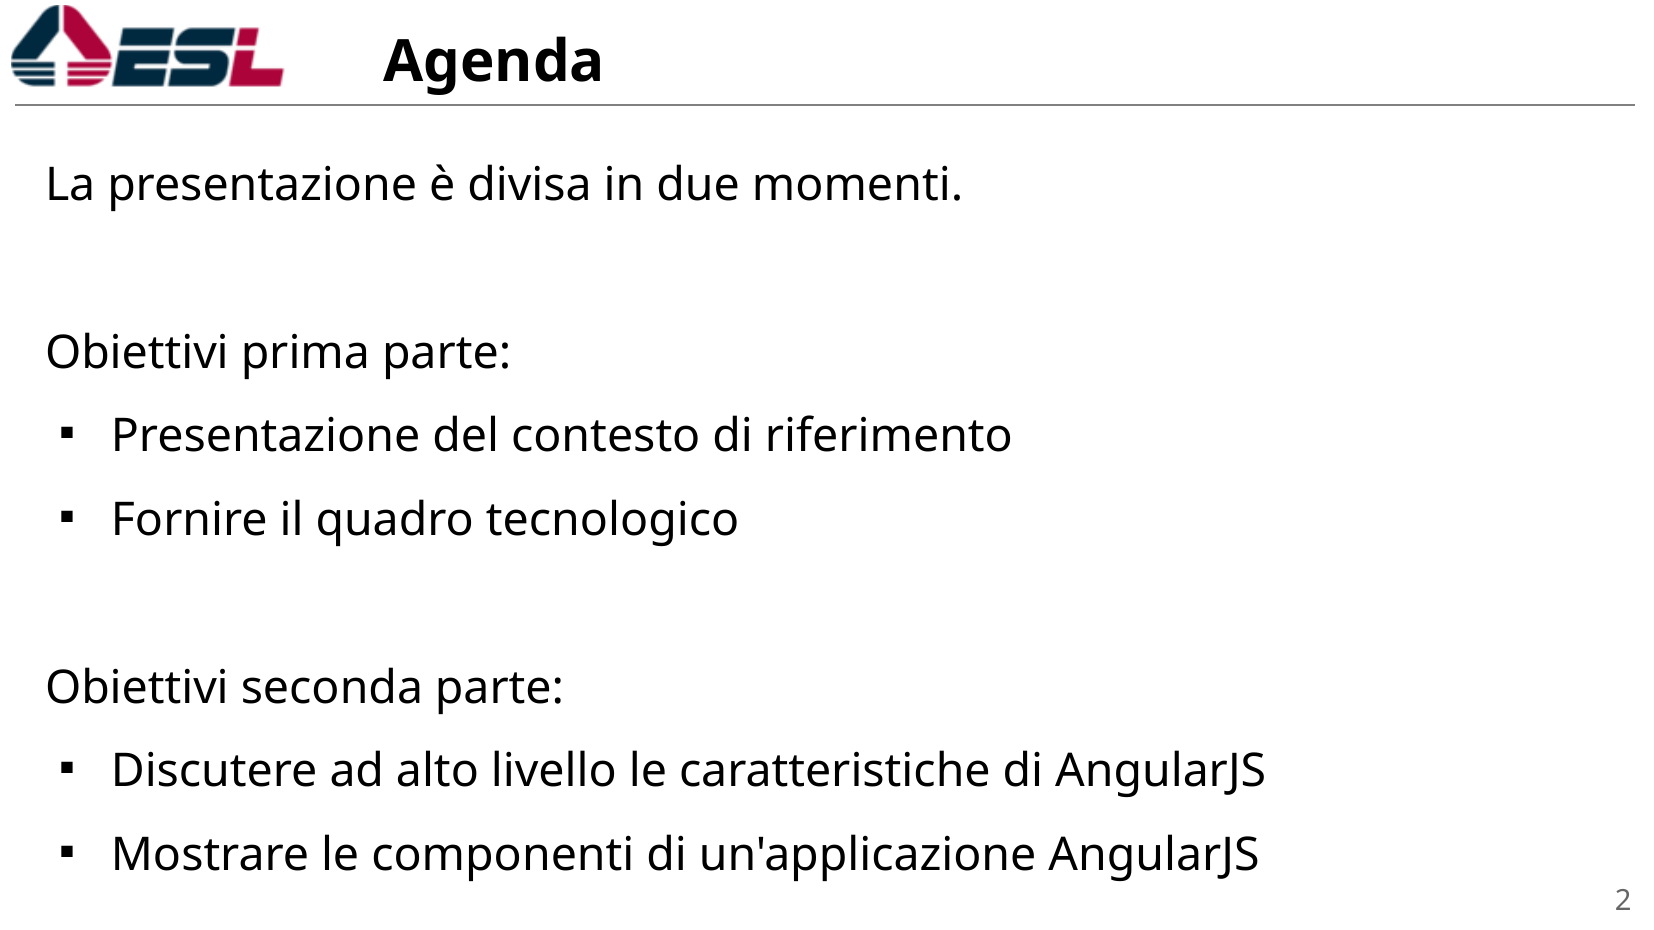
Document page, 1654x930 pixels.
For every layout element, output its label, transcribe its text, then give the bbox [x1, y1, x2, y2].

title Agenda [335, 0, 1653, 103]
picture [11, 5, 288, 90]
list La presentazione è divisa in due momenti. Obiettivi prima parte: Presentazione del contesto di riferimento Fornire il quadro tecnologico Obiettivi seconda parte: Discutere ad alto livello le caratteristiche di AngularJS Mostrare le componenti di un'applicazione AngularJS [45, 150, 1606, 886]
